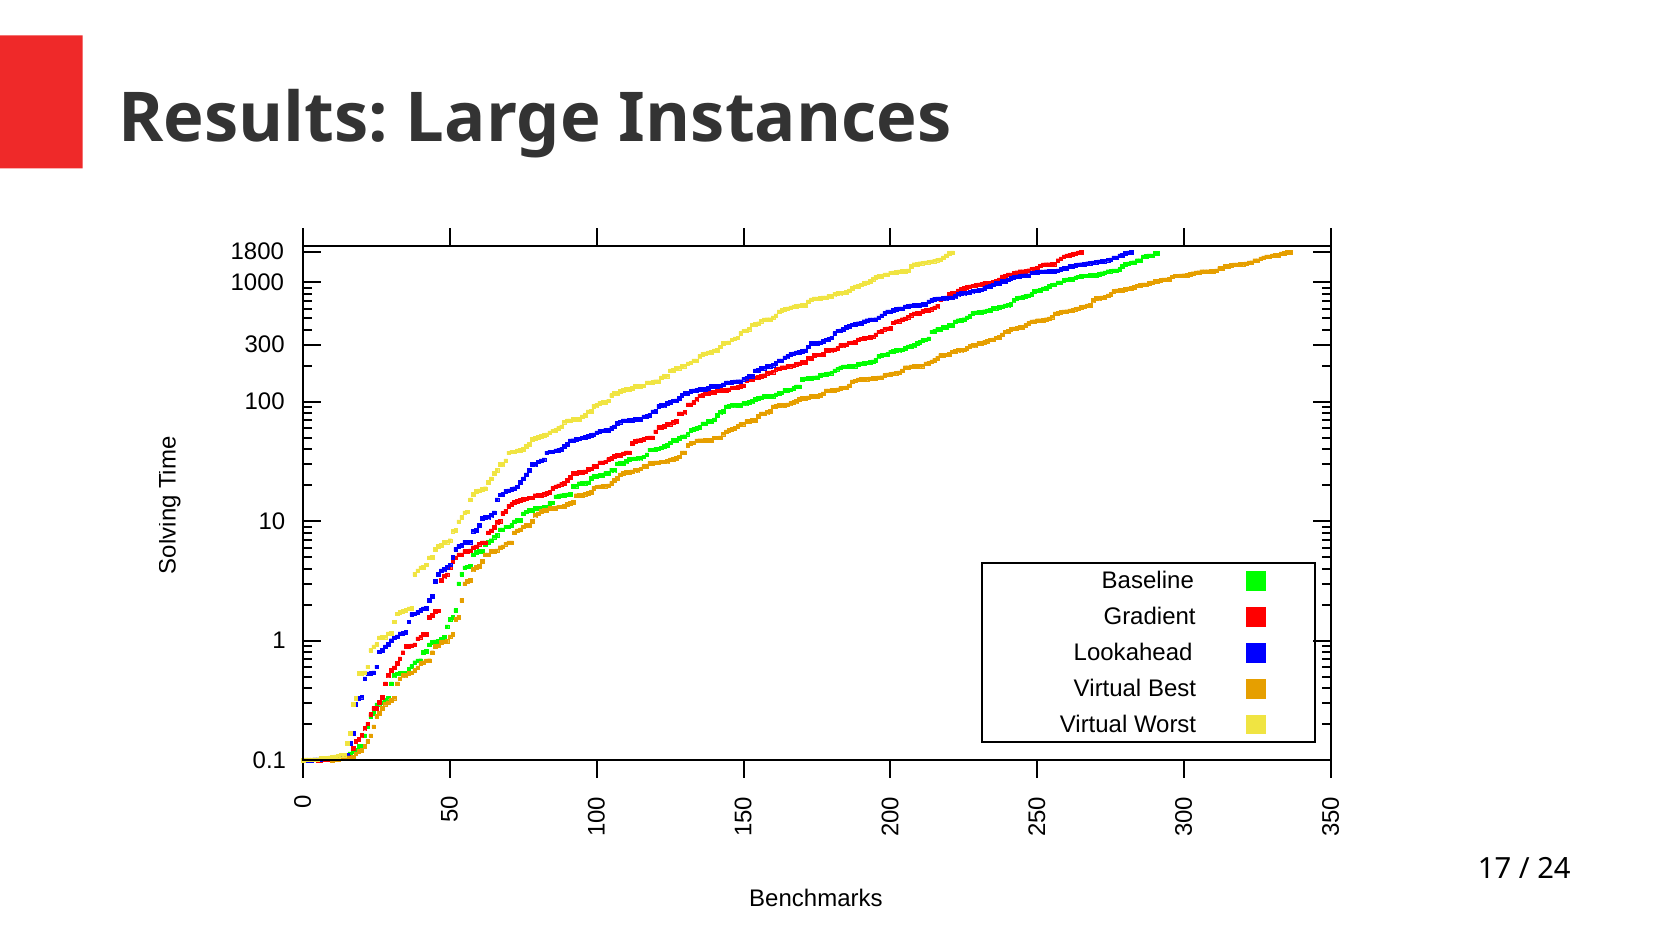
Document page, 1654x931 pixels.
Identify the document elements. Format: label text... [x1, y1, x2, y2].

title Results: Large Instances [118, 37, 1571, 193]
picture [159, 42, 1356, 931]
